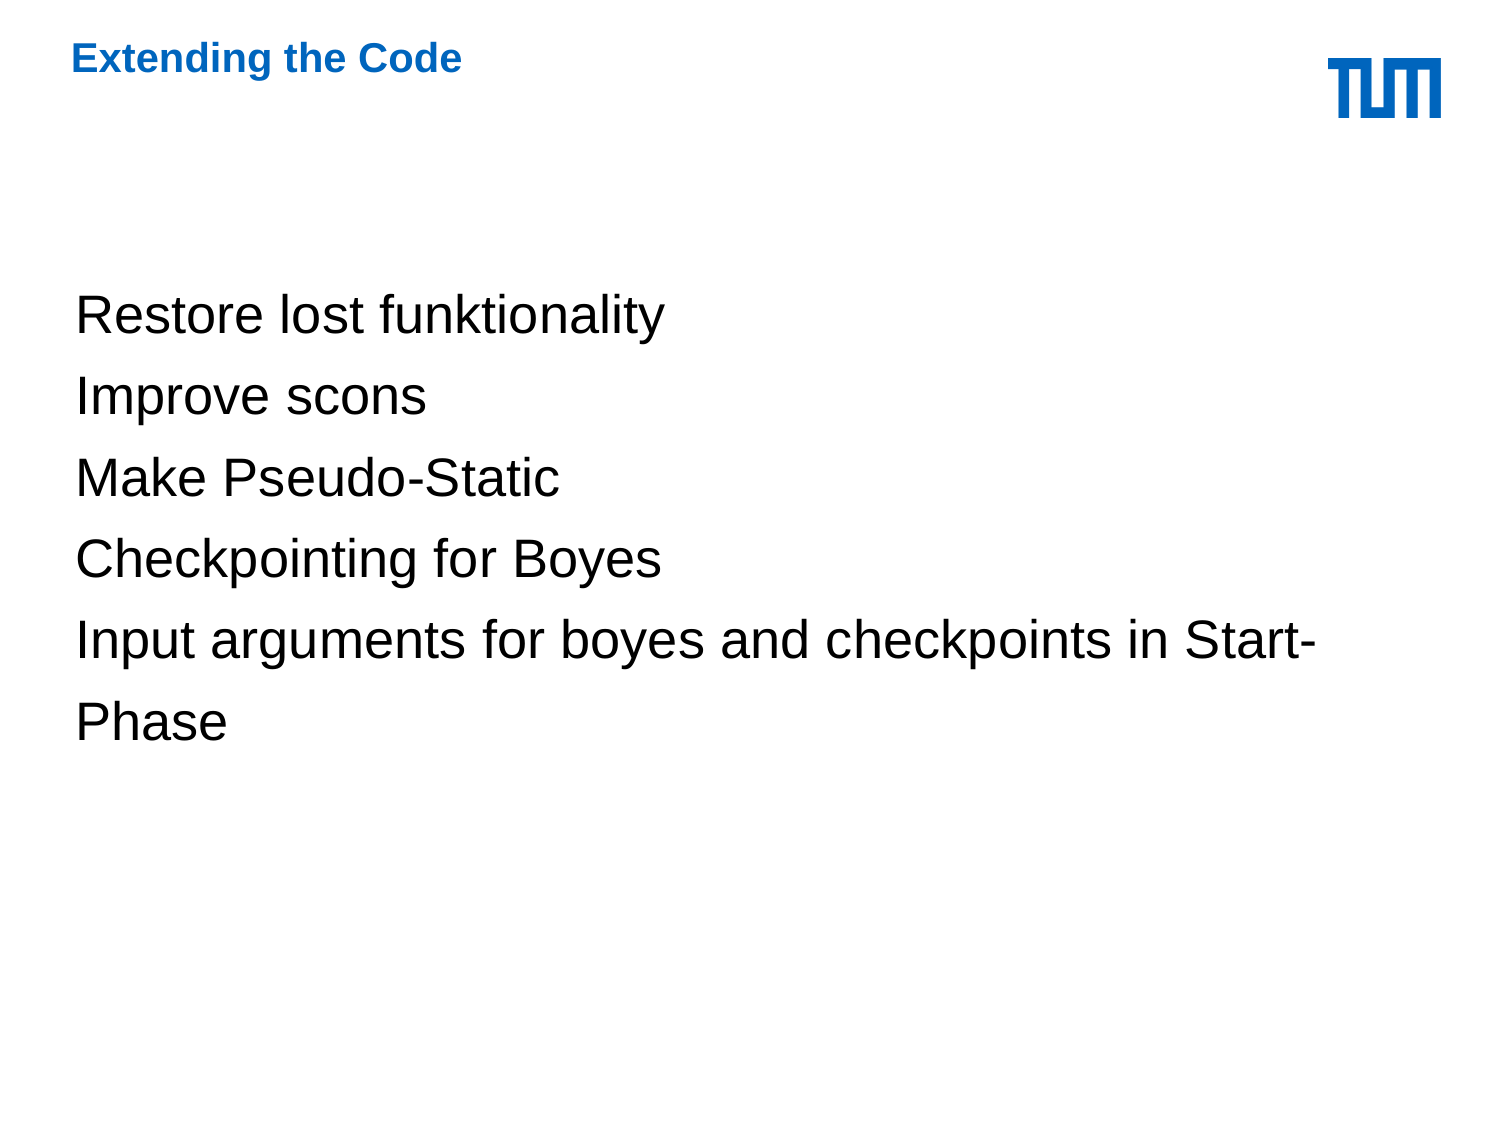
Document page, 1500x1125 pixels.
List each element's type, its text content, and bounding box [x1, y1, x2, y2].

list Restore lost funktionality Improve scons Make Pseudo-Static Checkpointing for Boyes Input arguments for boyes and checkpoints in Start-Phase [75, 263, 1425, 916]
title Extending the Code [70, 18, 1453, 260]
